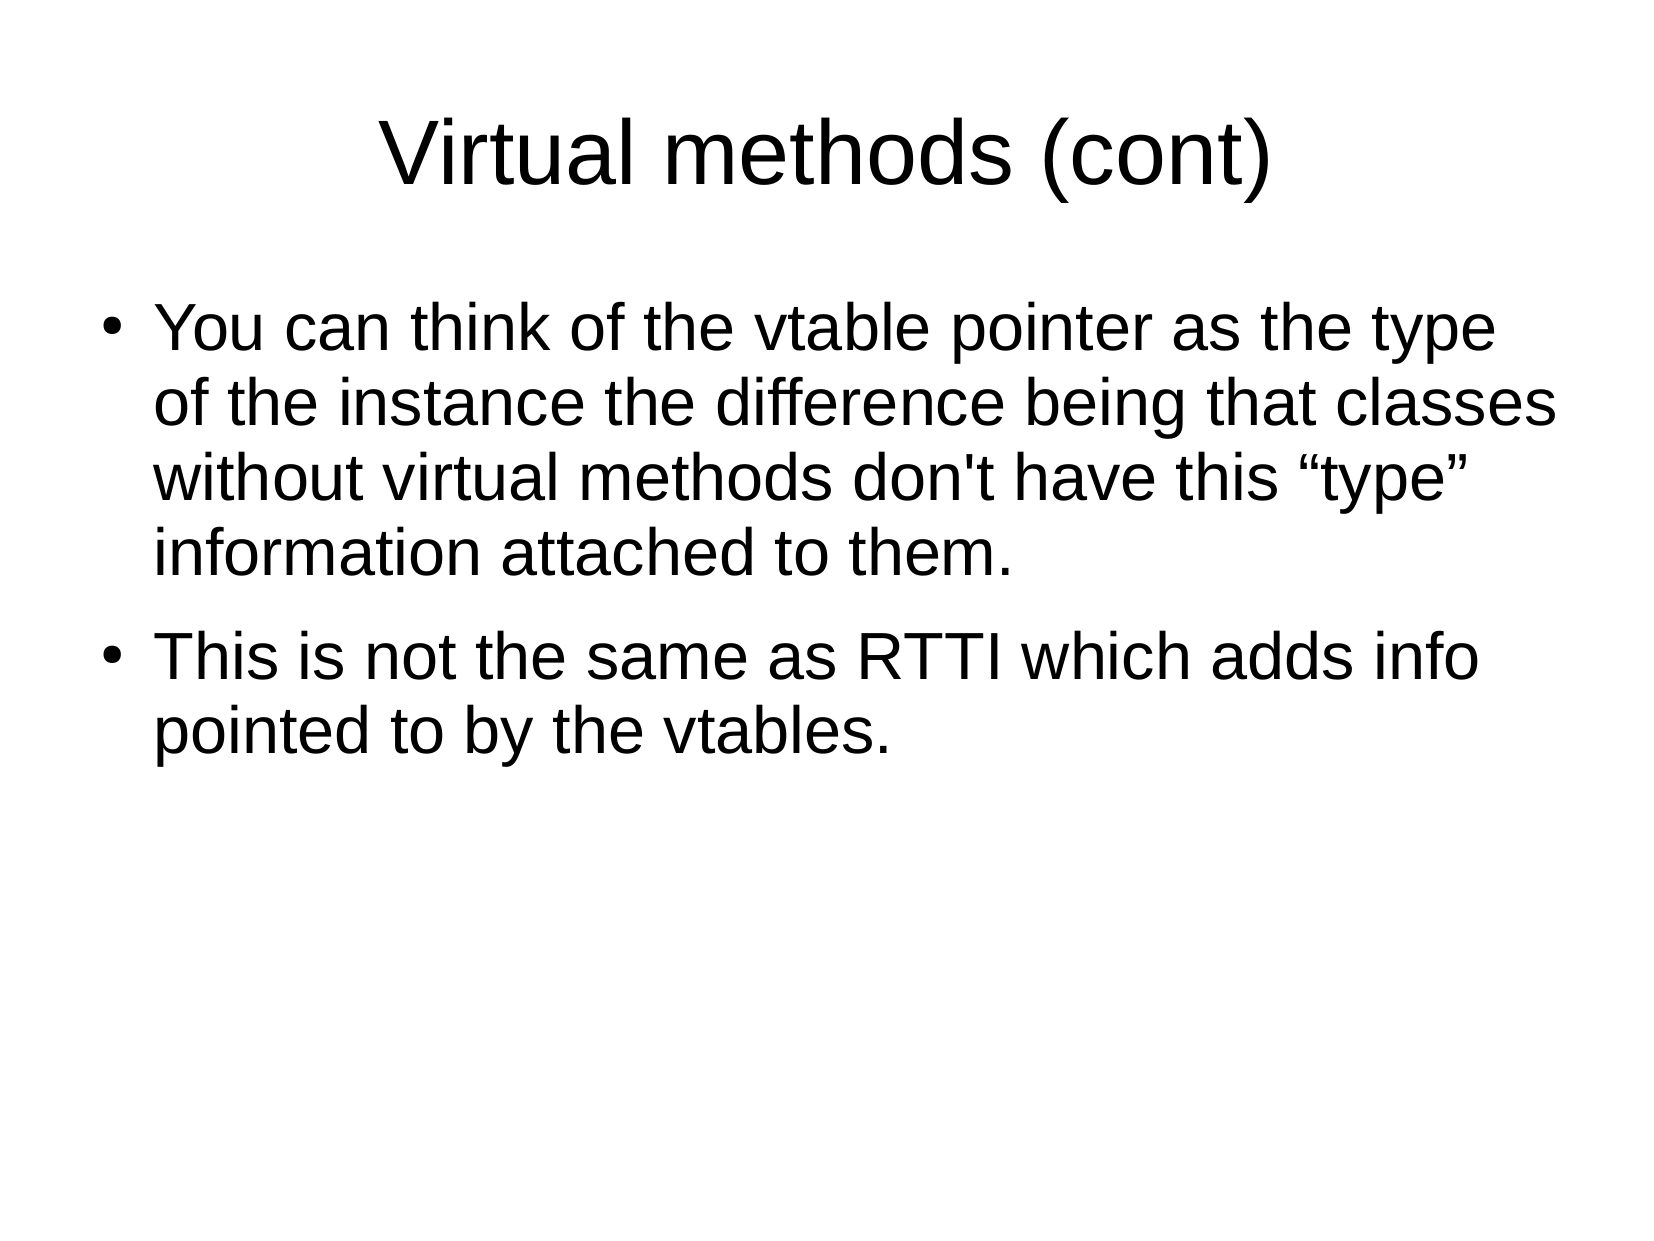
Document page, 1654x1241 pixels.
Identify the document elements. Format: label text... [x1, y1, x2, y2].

list You can think of the vtable pointer as the type of the instance the difference being that classes without virtual methods don't have this “type” information attached to them. This is not the same as RTTI which adds info pointed to by the vtables. [82, 290, 1571, 1109]
title Virtual methods (cont) [82, 49, 1571, 257]
